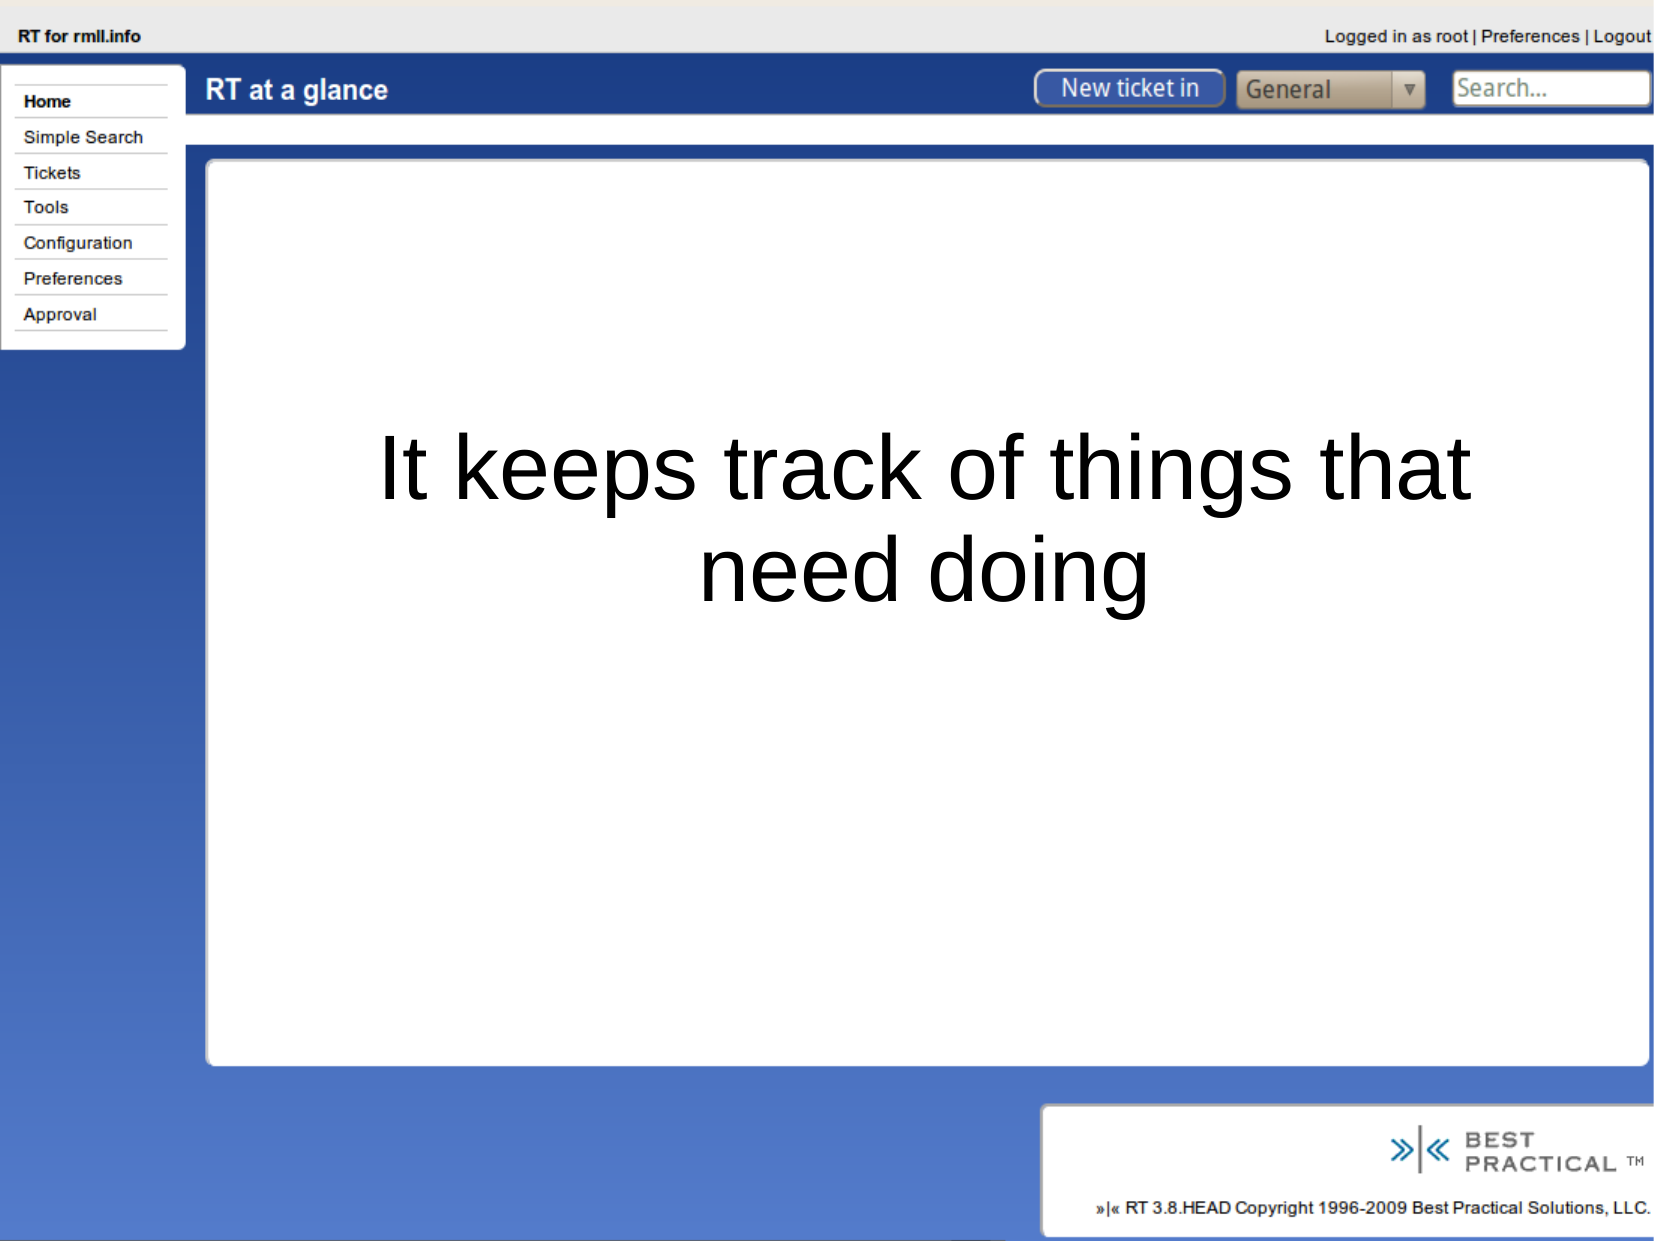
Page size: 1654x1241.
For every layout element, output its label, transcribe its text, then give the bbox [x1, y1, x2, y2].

picture [468, 0, 1654, 1241]
title It keeps track of things that need doing [280, 416, 1571, 622]
